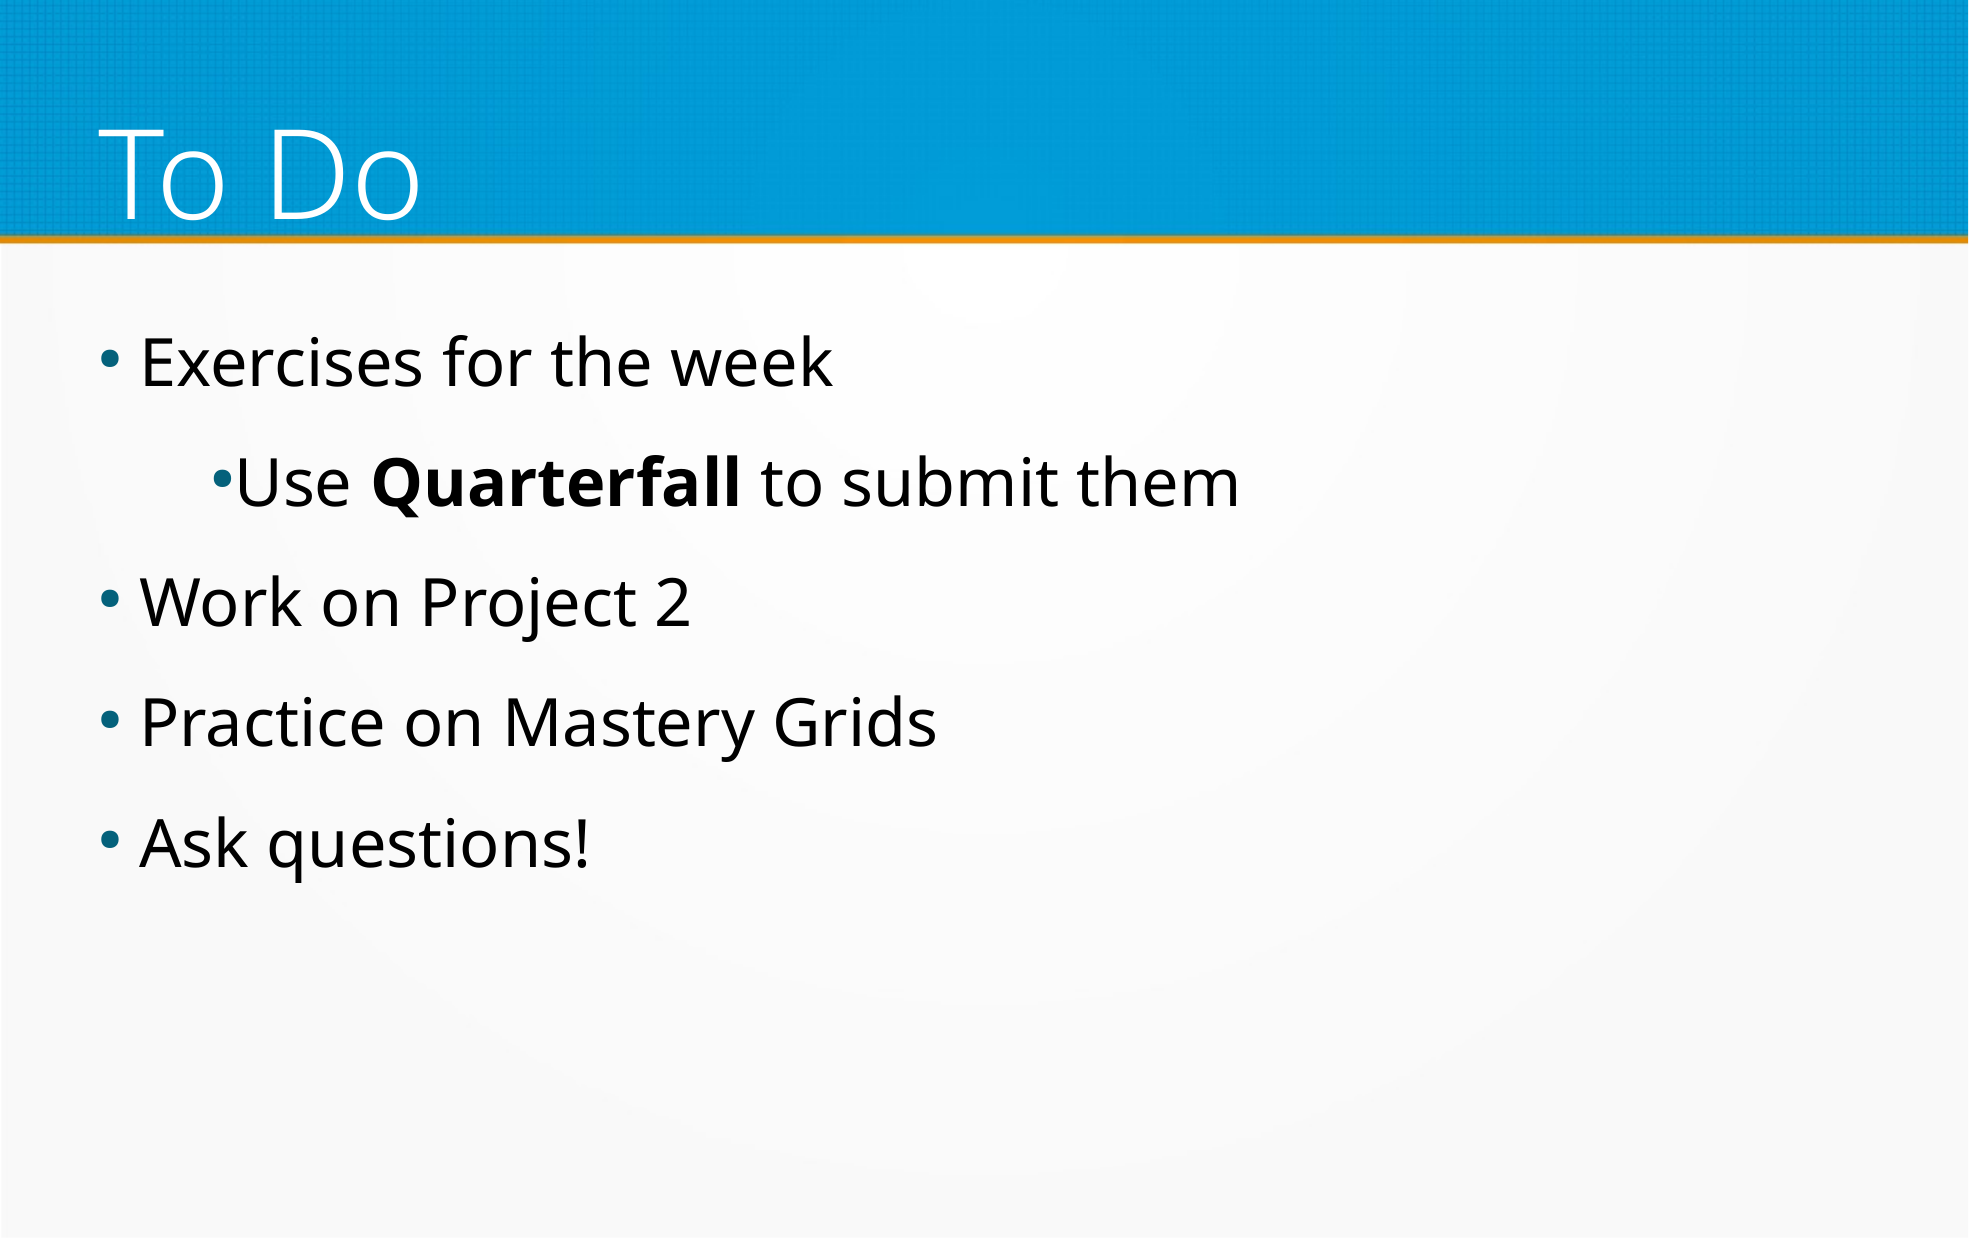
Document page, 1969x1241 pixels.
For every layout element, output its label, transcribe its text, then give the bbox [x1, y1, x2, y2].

picture [0, 233, 1969, 1241]
list Exercises for the week Use Quarterfall to submit them Work on Project 2 Practice on Mastery Grids Ask questions! [98, 315, 1860, 1156]
title To Do [98, 49, 1870, 257]
